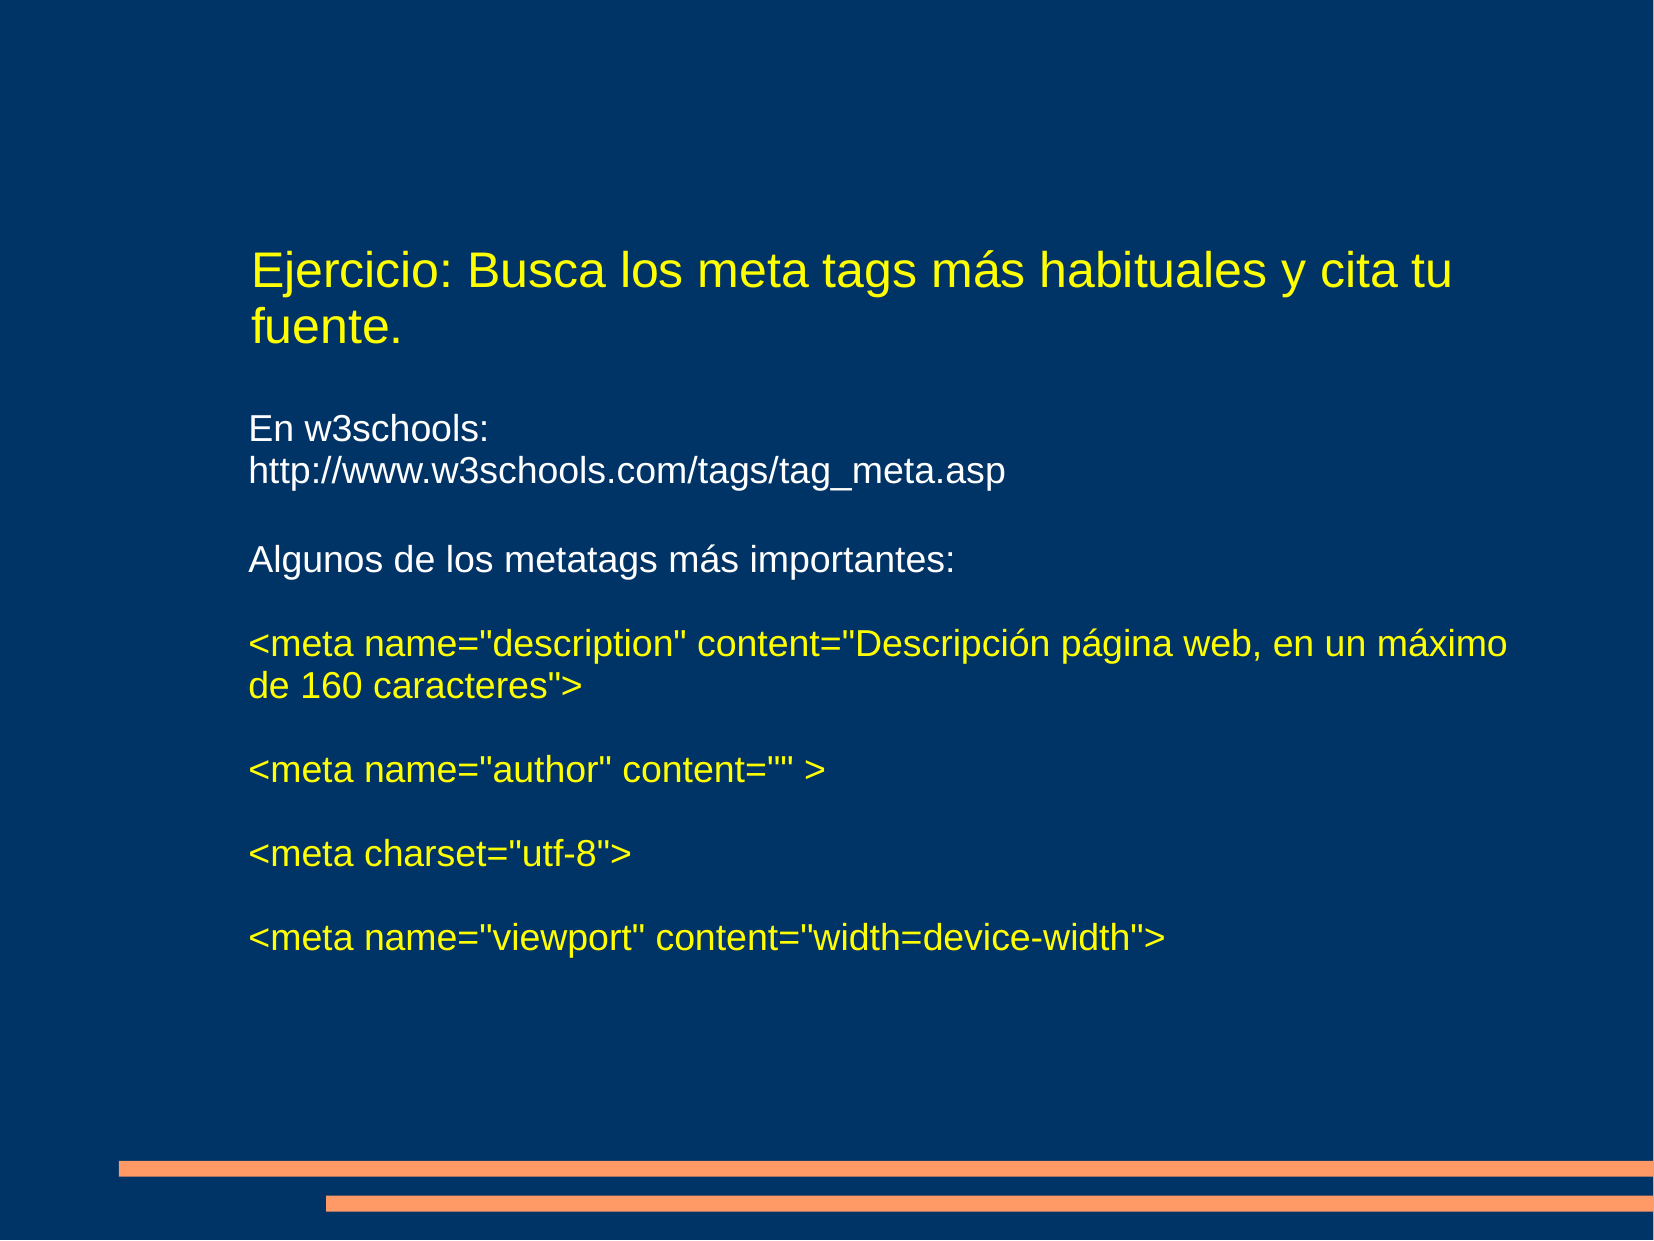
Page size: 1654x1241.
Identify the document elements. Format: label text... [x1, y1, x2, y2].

text_box En w3schools: http://www.w3schools.com/tags/tag_meta.asp [233, 399, 1565, 709]
text_box Ejercicio: Busca los meta tags más habituales y cita tu fuente. [236, 234, 1532, 399]
text_box Algunos de los metatags más importantes: <meta name="description" content="Descripción página web, en un máximo de 160 caracteres"> <meta name="author" content="" > <meta charset="utf-8"> <meta name="viewport" content="width=device-width"> [233, 709, 1565, 1135]
